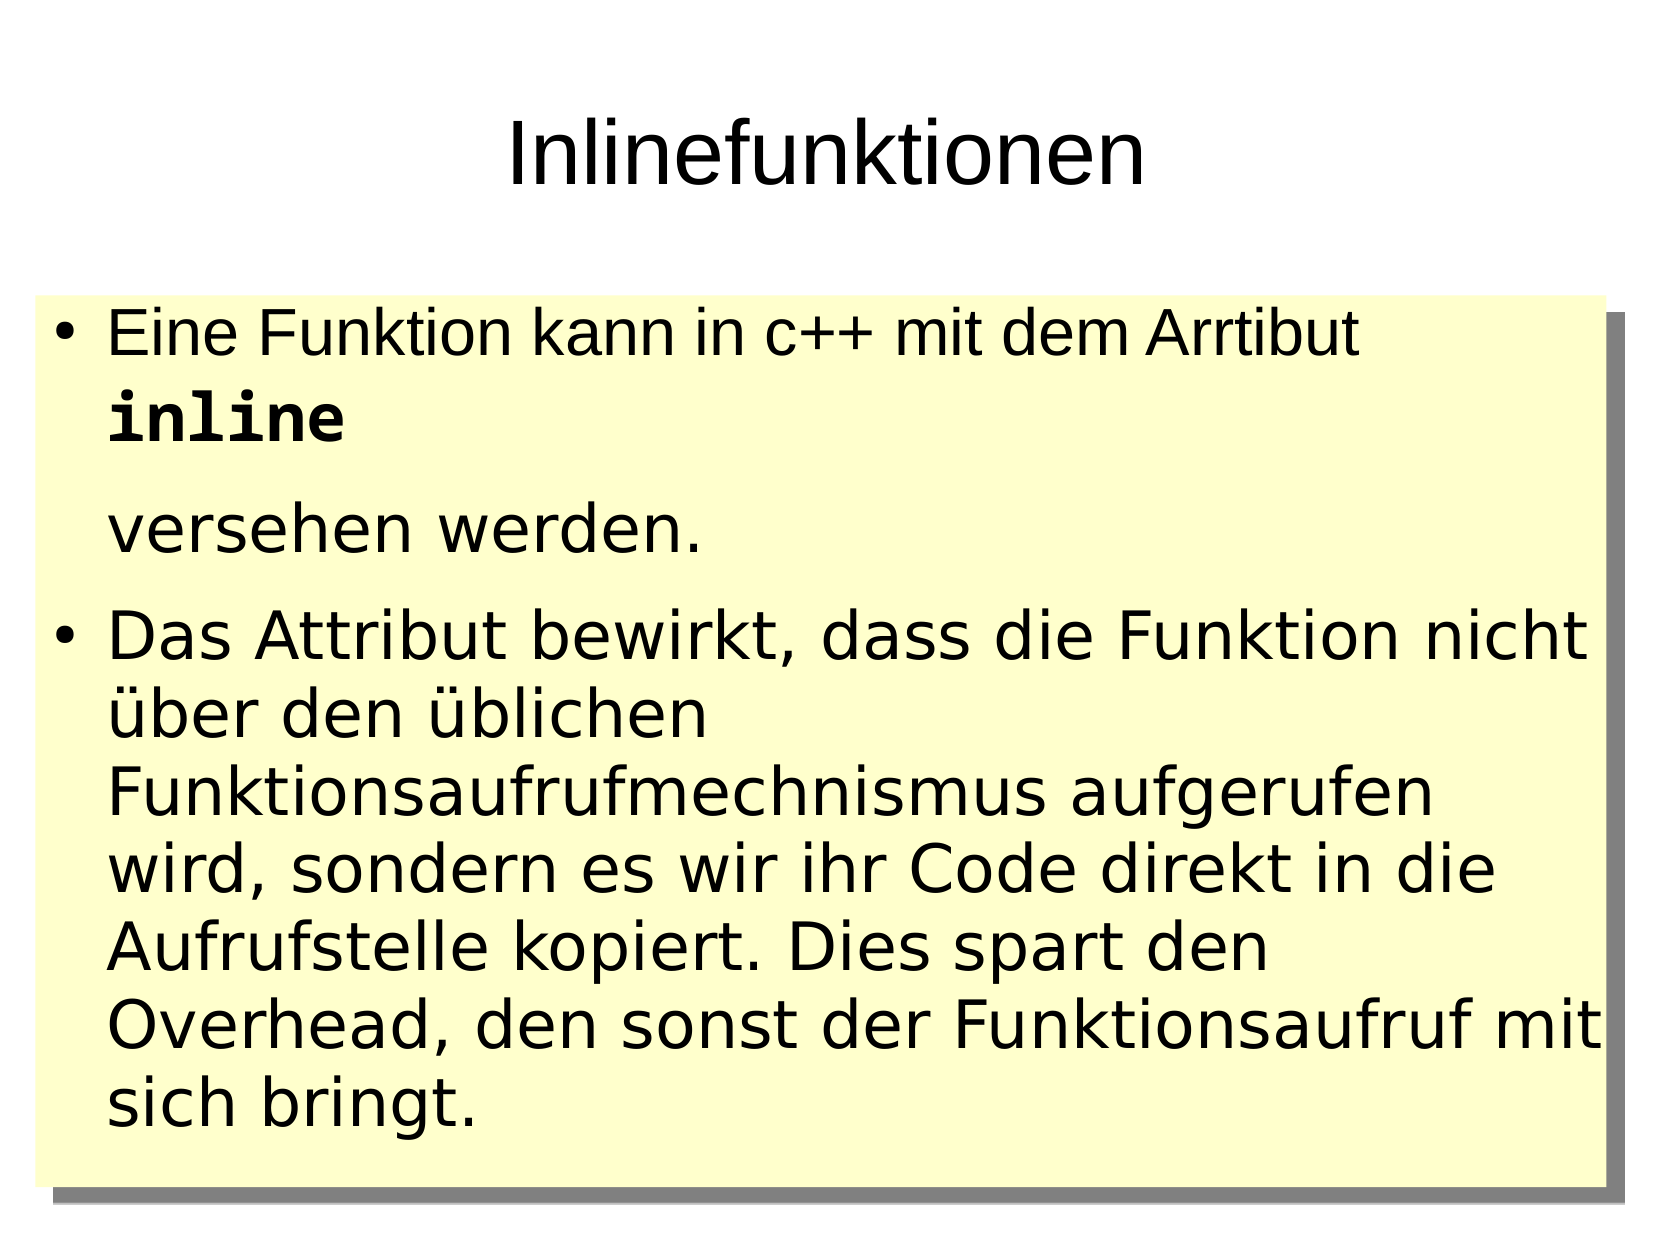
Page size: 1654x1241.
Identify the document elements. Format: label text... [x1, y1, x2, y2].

list Eine Funktion kann in c++ mit dem Arrtibut inline versehen werden. Das Attribut bewirkt, dass die Funktion nicht über den üblichen Funktionsaufrufmechnismus aufgerufen wird, sondern es wir ihr Code direkt in die Aufrufstelle kopiert. Dies spart den Overhead, den sonst der Funktionsaufruf mit sich bringt. [35, 295, 1607, 1188]
title Inlinefunktionen [82, 49, 1571, 257]
